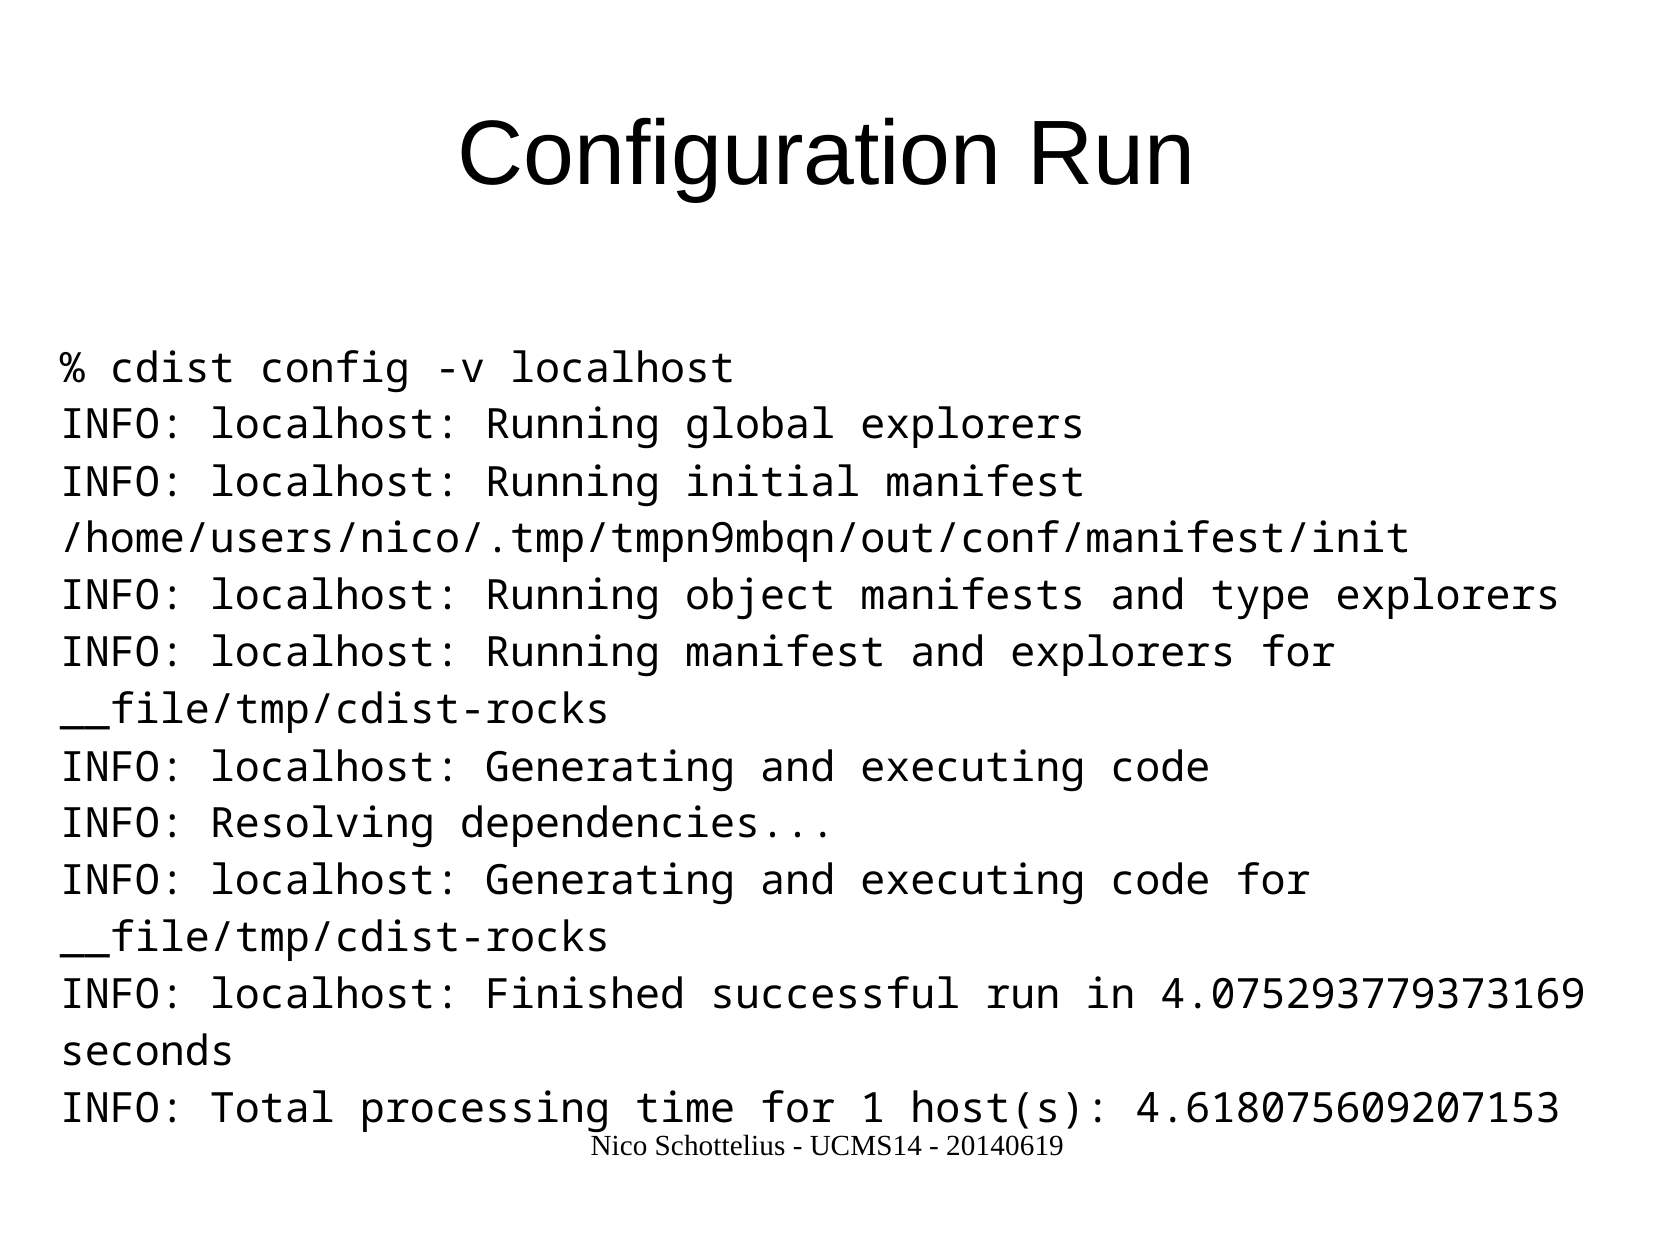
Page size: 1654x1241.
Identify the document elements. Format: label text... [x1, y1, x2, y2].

text_box % cdist config -v localhost INFO: localhost: Running global explorers INFO: localhost: Running initial manifest /home/users/nico/.tmp/tmpn9mbqn/out/conf/manifest/init INFO: localhost: Running object manifests and type explorers INFO: localhost: Running manifest and explorers for __file/tmp/cdist-rocks INFO: localhost: Generating and executing code INFO: Resolving dependencies... INFO: localhost: Generating and executing code for __file/tmp/cdist-rocks INFO: localhost: Finished successful run in 4.075293779373169 seconds INFO: Total processing time for 1 host(s): 4.618075609207153 [44, 329, 1620, 1241]
title Configuration Run [82, 49, 1571, 257]
